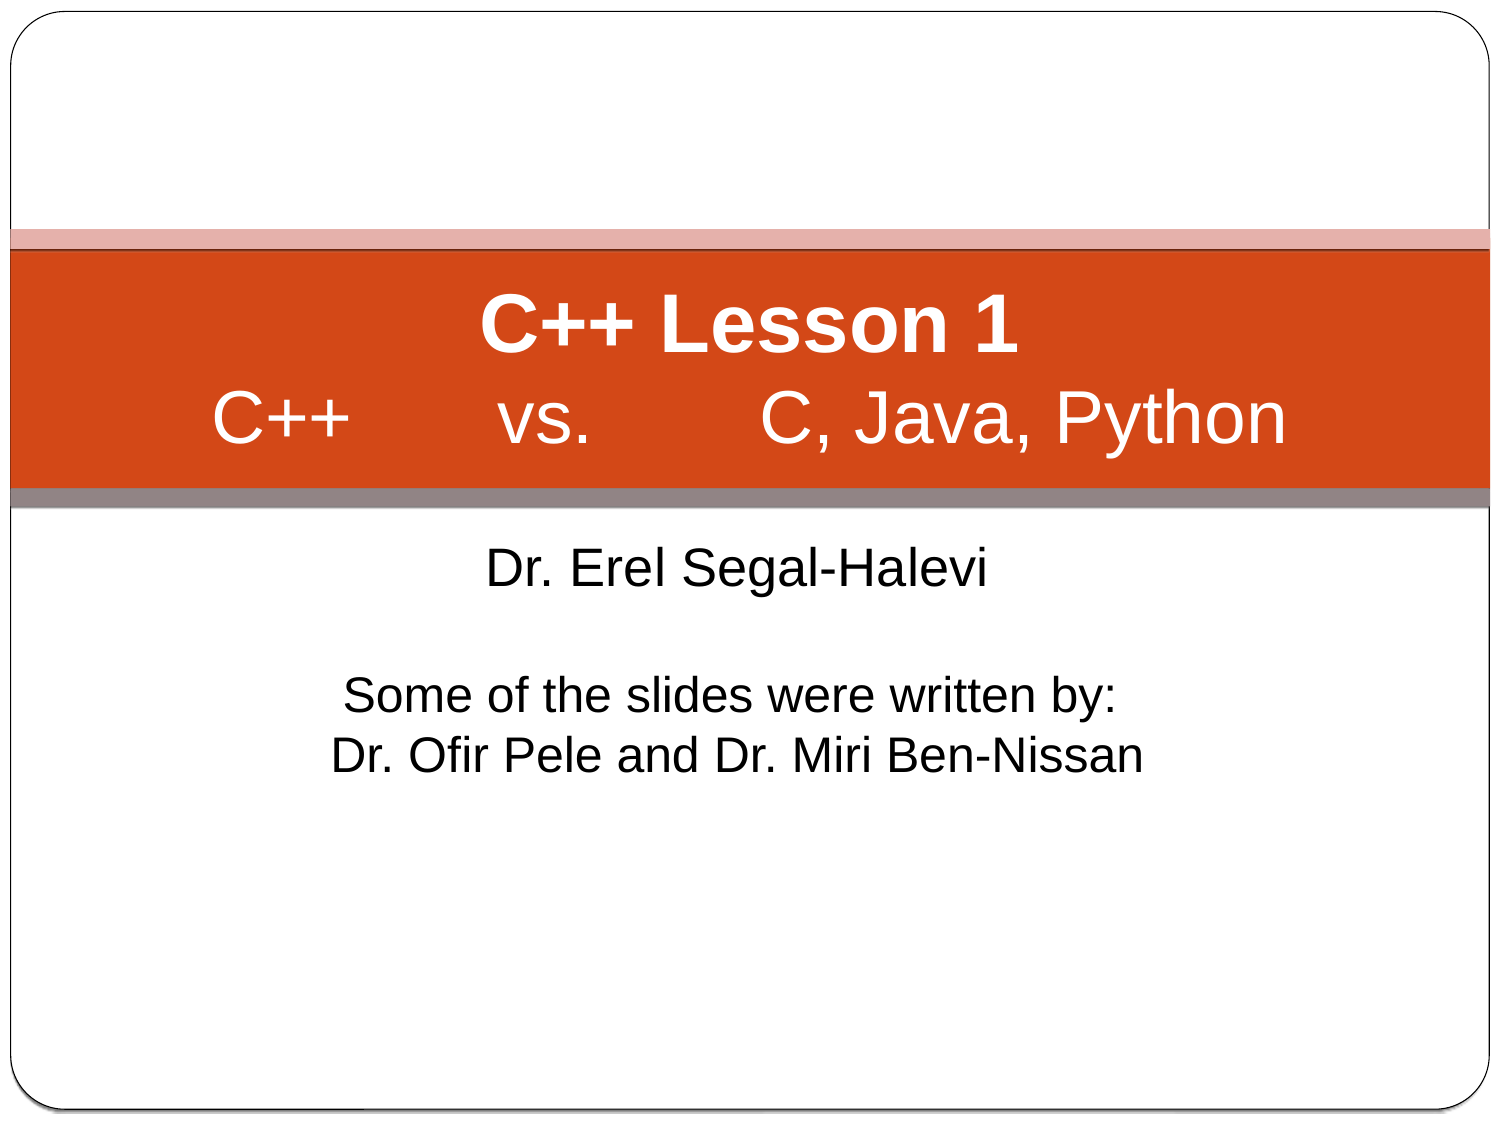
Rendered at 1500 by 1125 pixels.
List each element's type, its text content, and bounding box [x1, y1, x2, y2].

title C++ Lesson 1 C++ vs. C, Java, Python [75, 247, 1425, 489]
subtitle Dr. Erel Segal-Halevi Some of the slides were written by: Dr. Ofir Pele and Dr. Miri Ben-Nissan [212, 525, 1263, 788]
